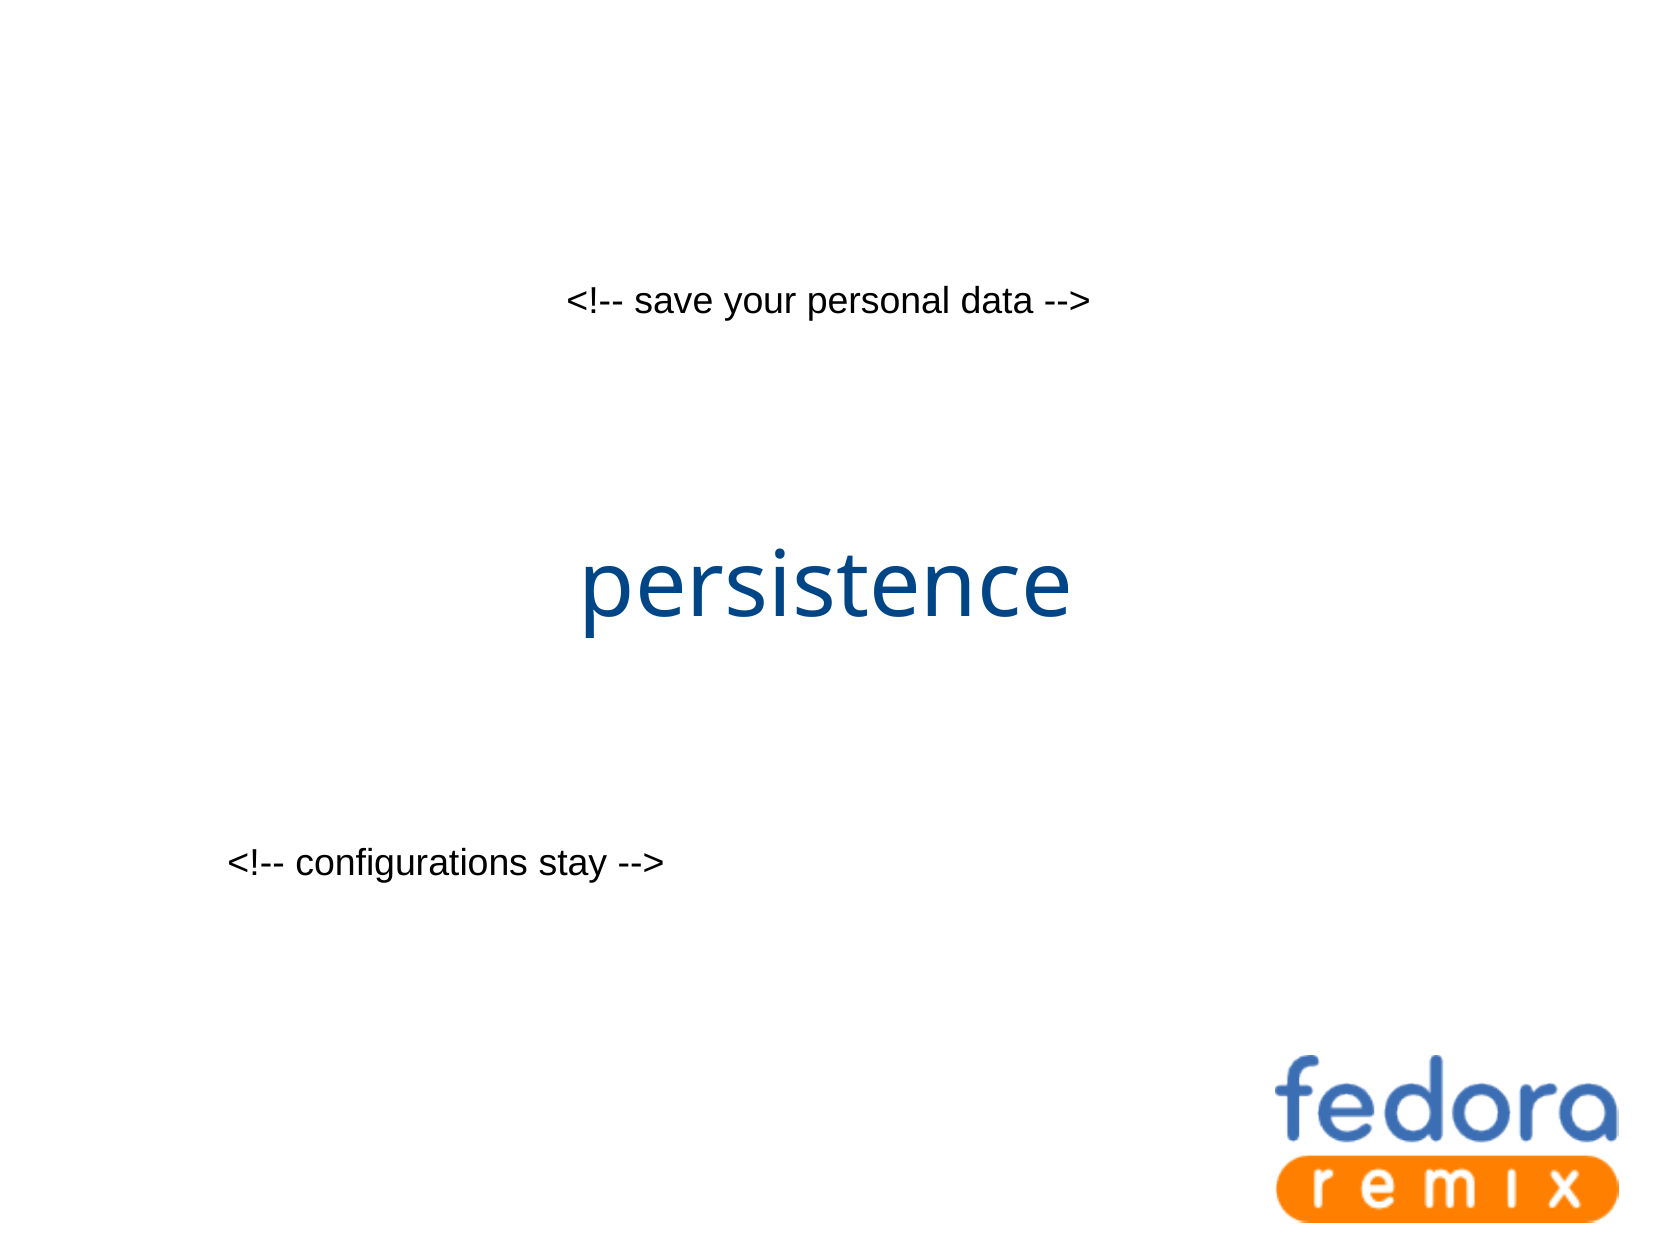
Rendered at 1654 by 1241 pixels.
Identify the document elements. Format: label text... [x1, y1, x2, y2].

text_box <!-- configurations stay --> [150, 825, 743, 901]
text_box <!-- save your personal data --> [532, 262, 1126, 338]
picture [1275, 1055, 1619, 1223]
title persistence [82, 525, 1571, 638]
